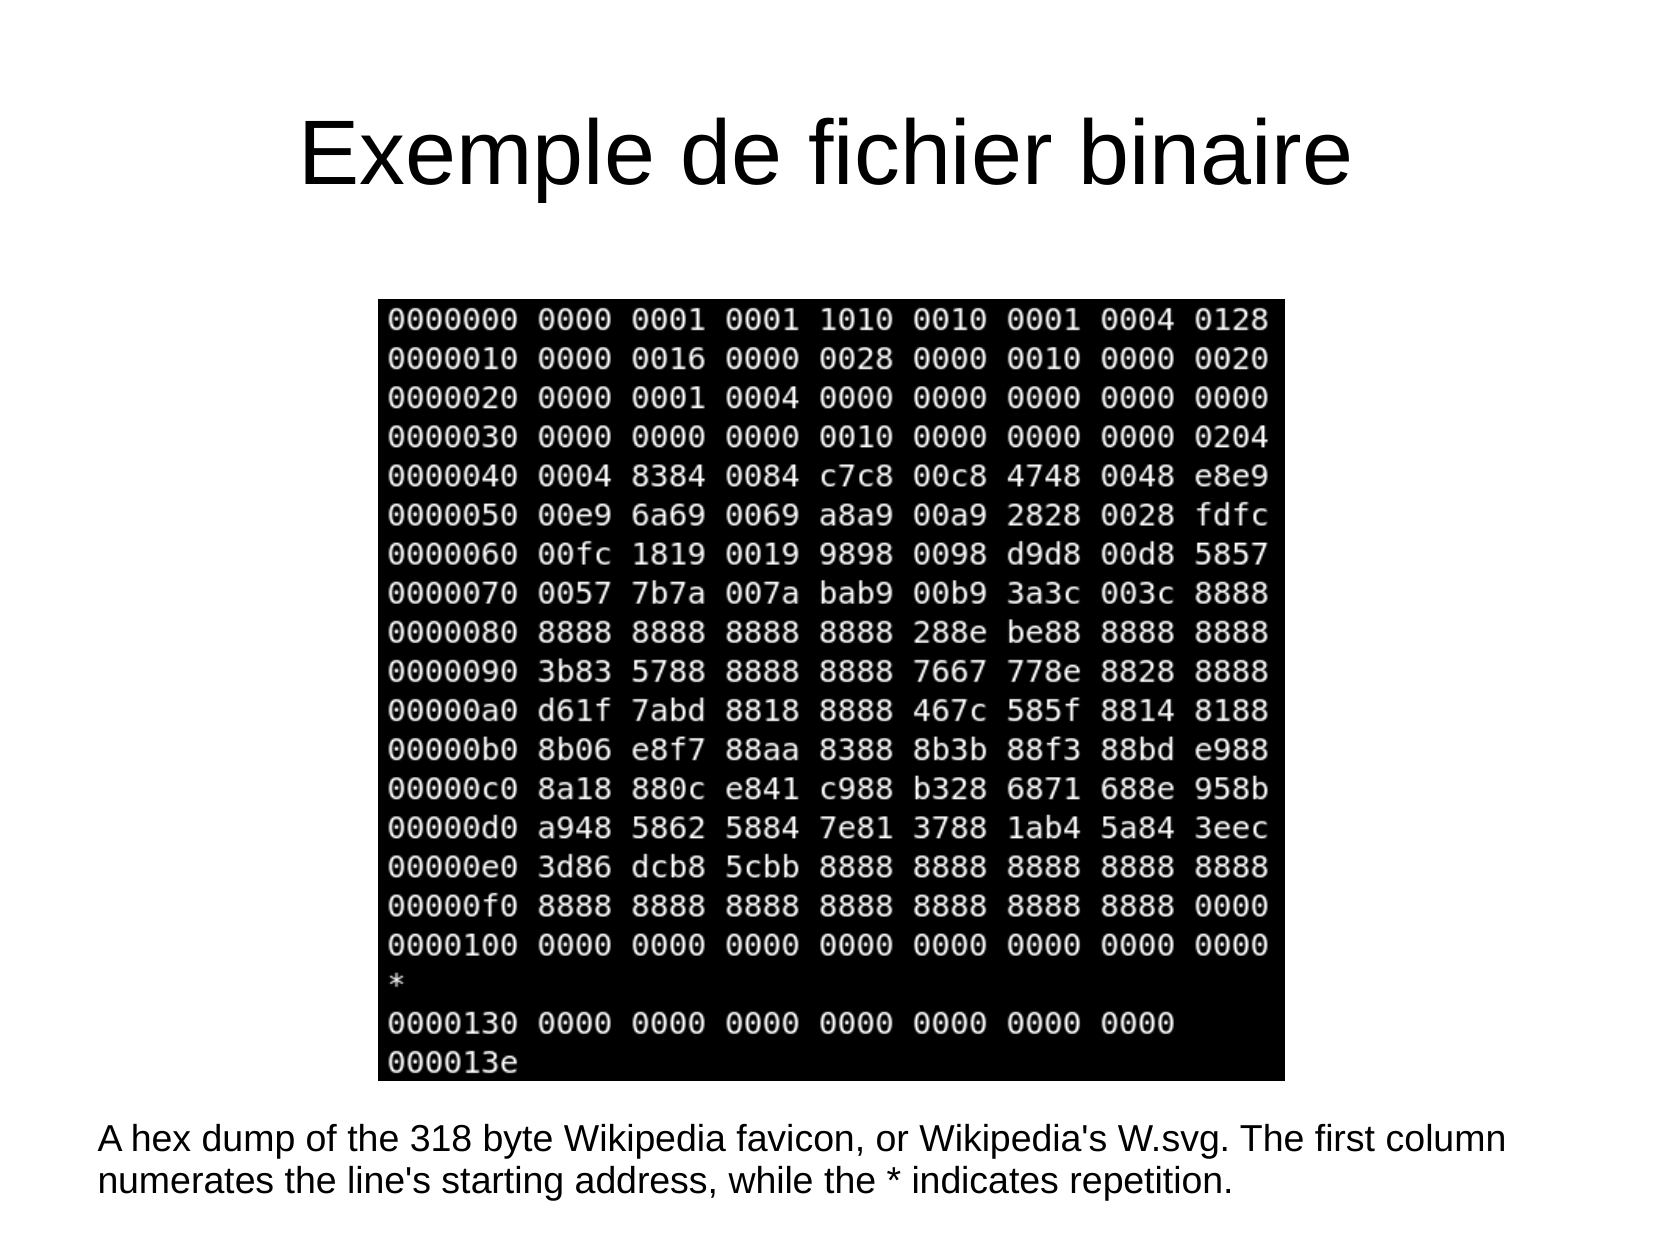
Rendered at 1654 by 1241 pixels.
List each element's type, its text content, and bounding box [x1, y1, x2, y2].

picture [378, 299, 1285, 1081]
text_box A hex dump of the 318 byte Wikipedia favicon, or Wikipedia's W.svg. The first column numerates the line's starting address, while the * indicates repetition. [82, 1110, 1607, 1210]
title Exemple de fichier binaire [82, 49, 1571, 257]
